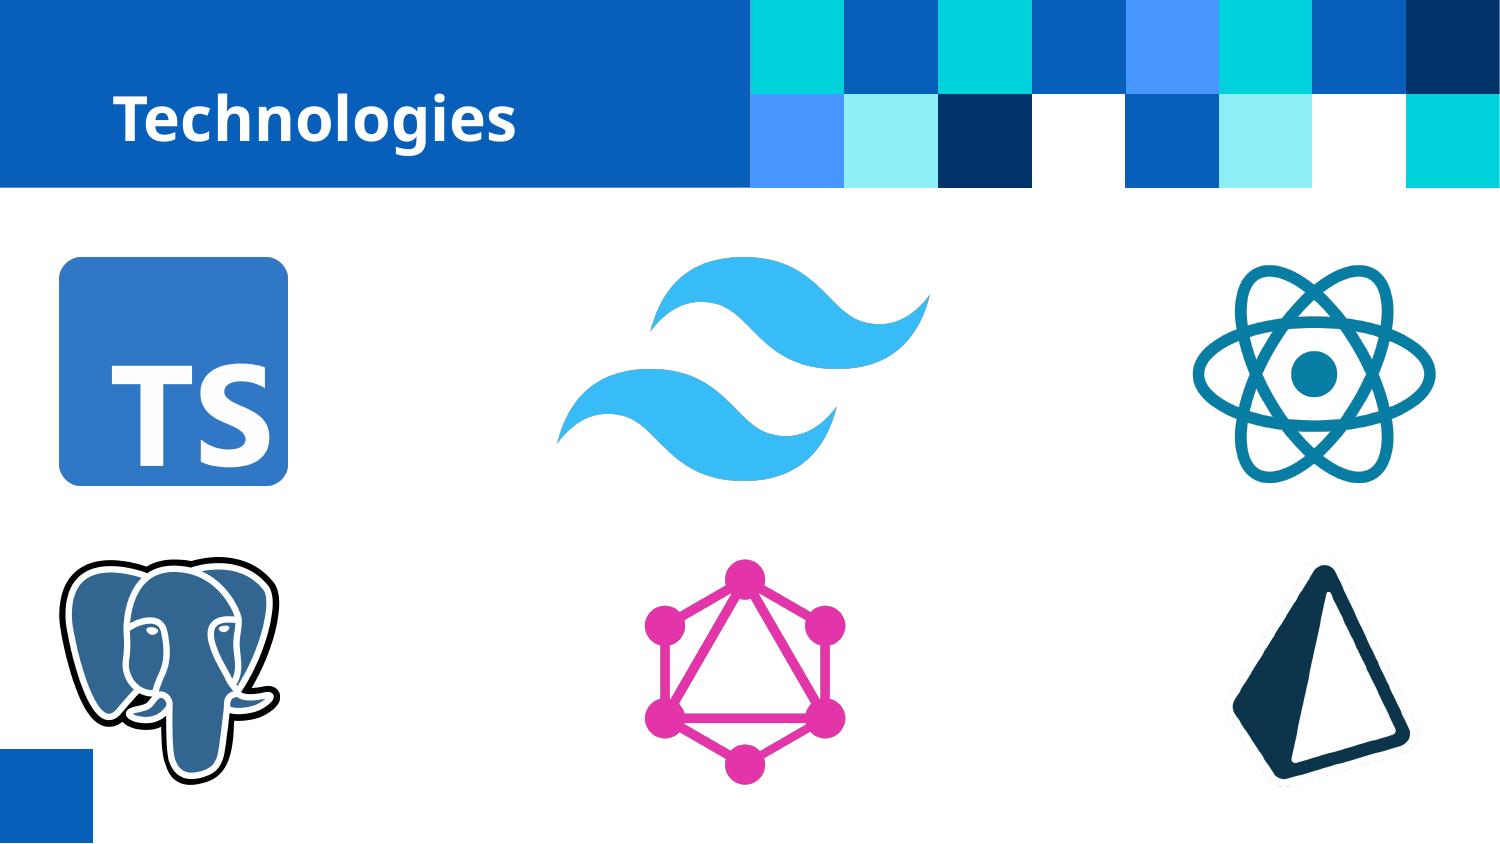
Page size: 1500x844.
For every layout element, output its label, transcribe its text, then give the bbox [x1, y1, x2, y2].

picture [59, 257, 288, 486]
title Technologies [0, 0, 751, 188]
picture [1206, 557, 1436, 787]
picture [1185, 257, 1443, 491]
picture [557, 257, 930, 485]
picture [59, 557, 280, 785]
picture [630, 557, 860, 787]
